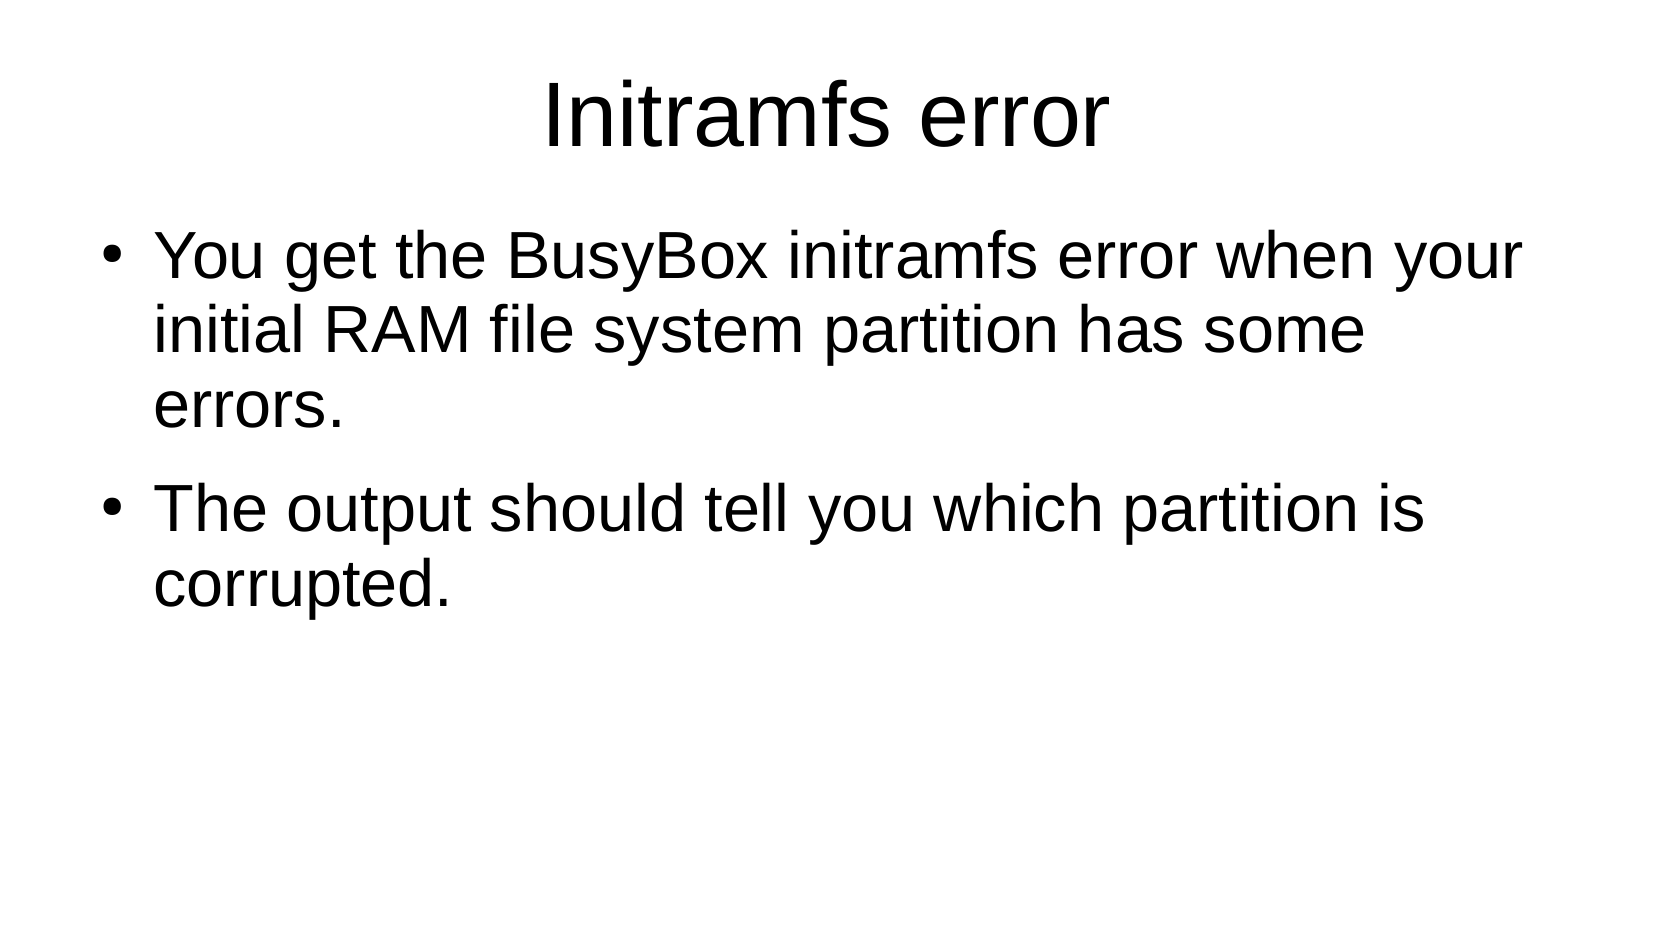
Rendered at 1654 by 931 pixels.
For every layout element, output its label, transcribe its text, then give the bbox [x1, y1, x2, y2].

title Initramfs error [82, 37, 1571, 193]
list You get the BusyBox initramfs error when your initial RAM file system partition has some errors. The output should tell you which partition is corrupted. [82, 217, 1571, 758]
